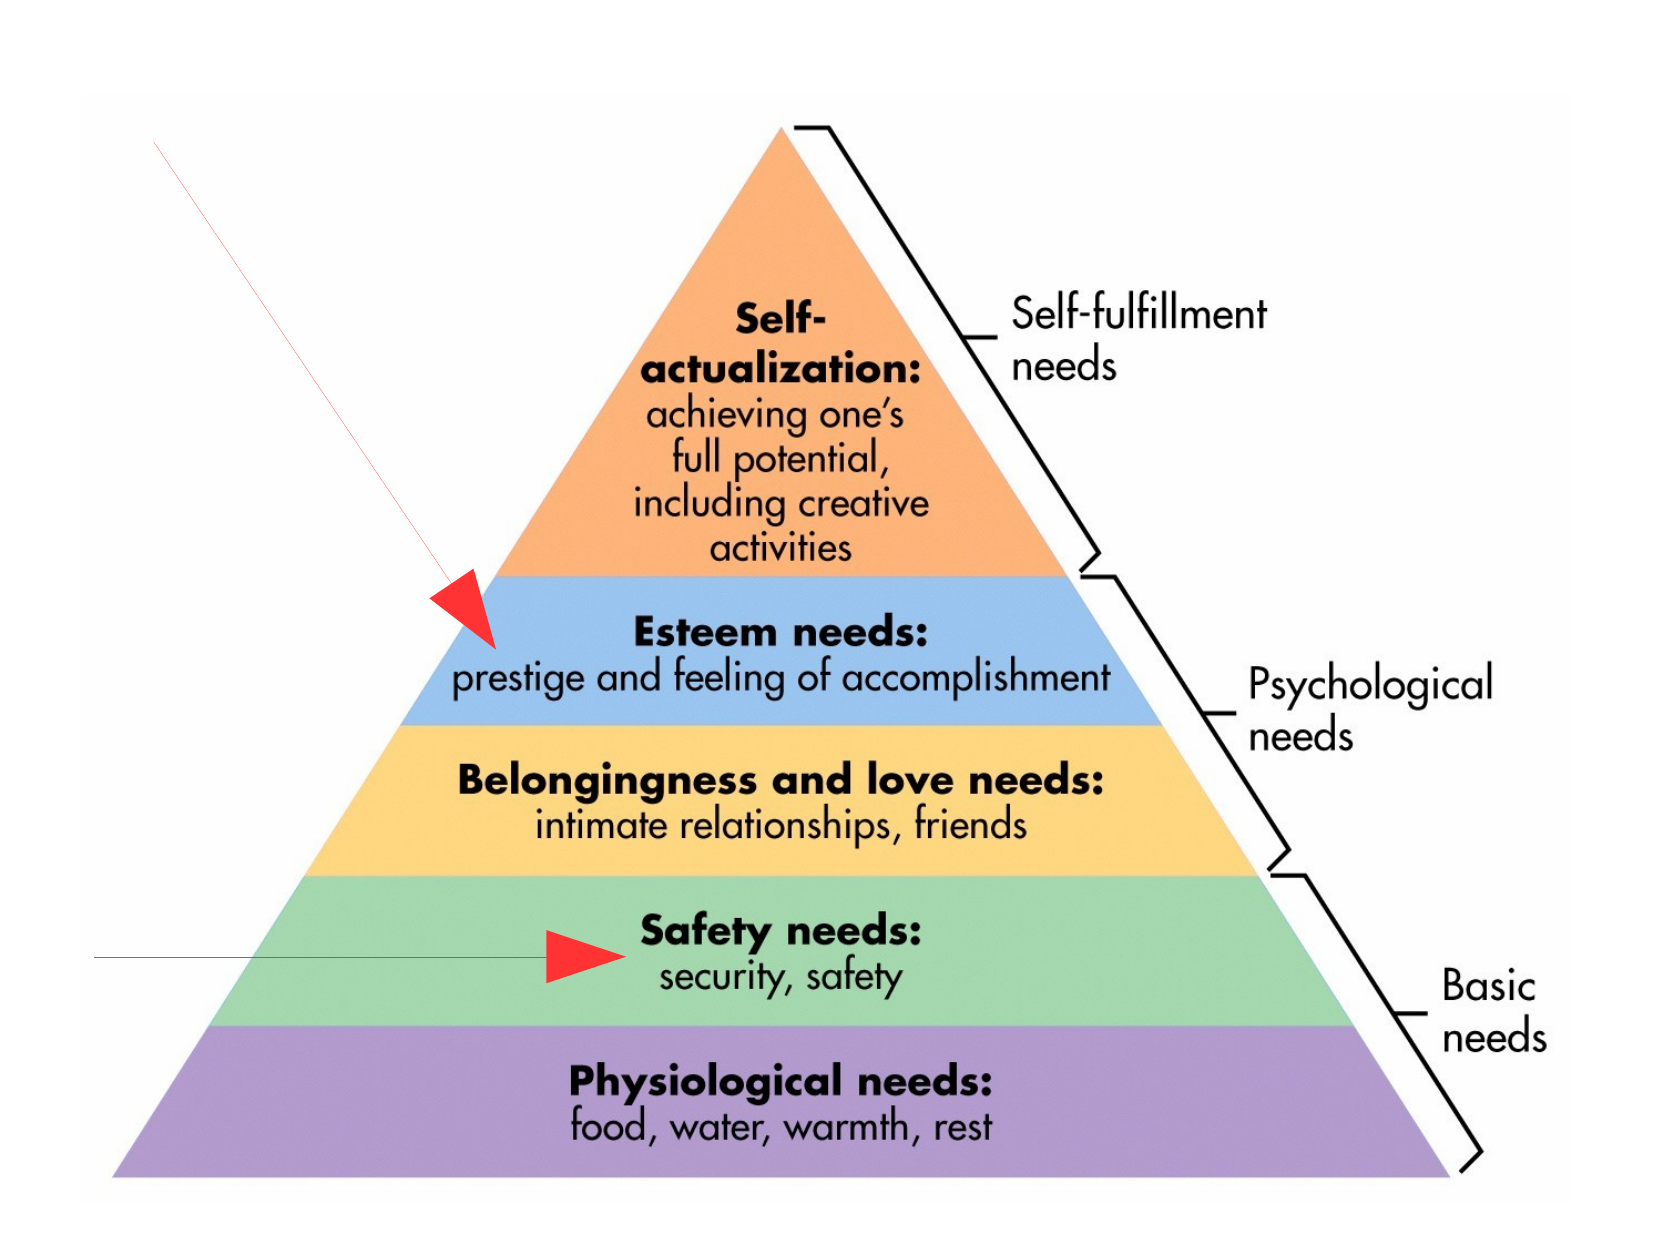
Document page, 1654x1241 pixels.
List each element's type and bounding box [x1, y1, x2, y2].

picture [81, 94, 1571, 1203]
